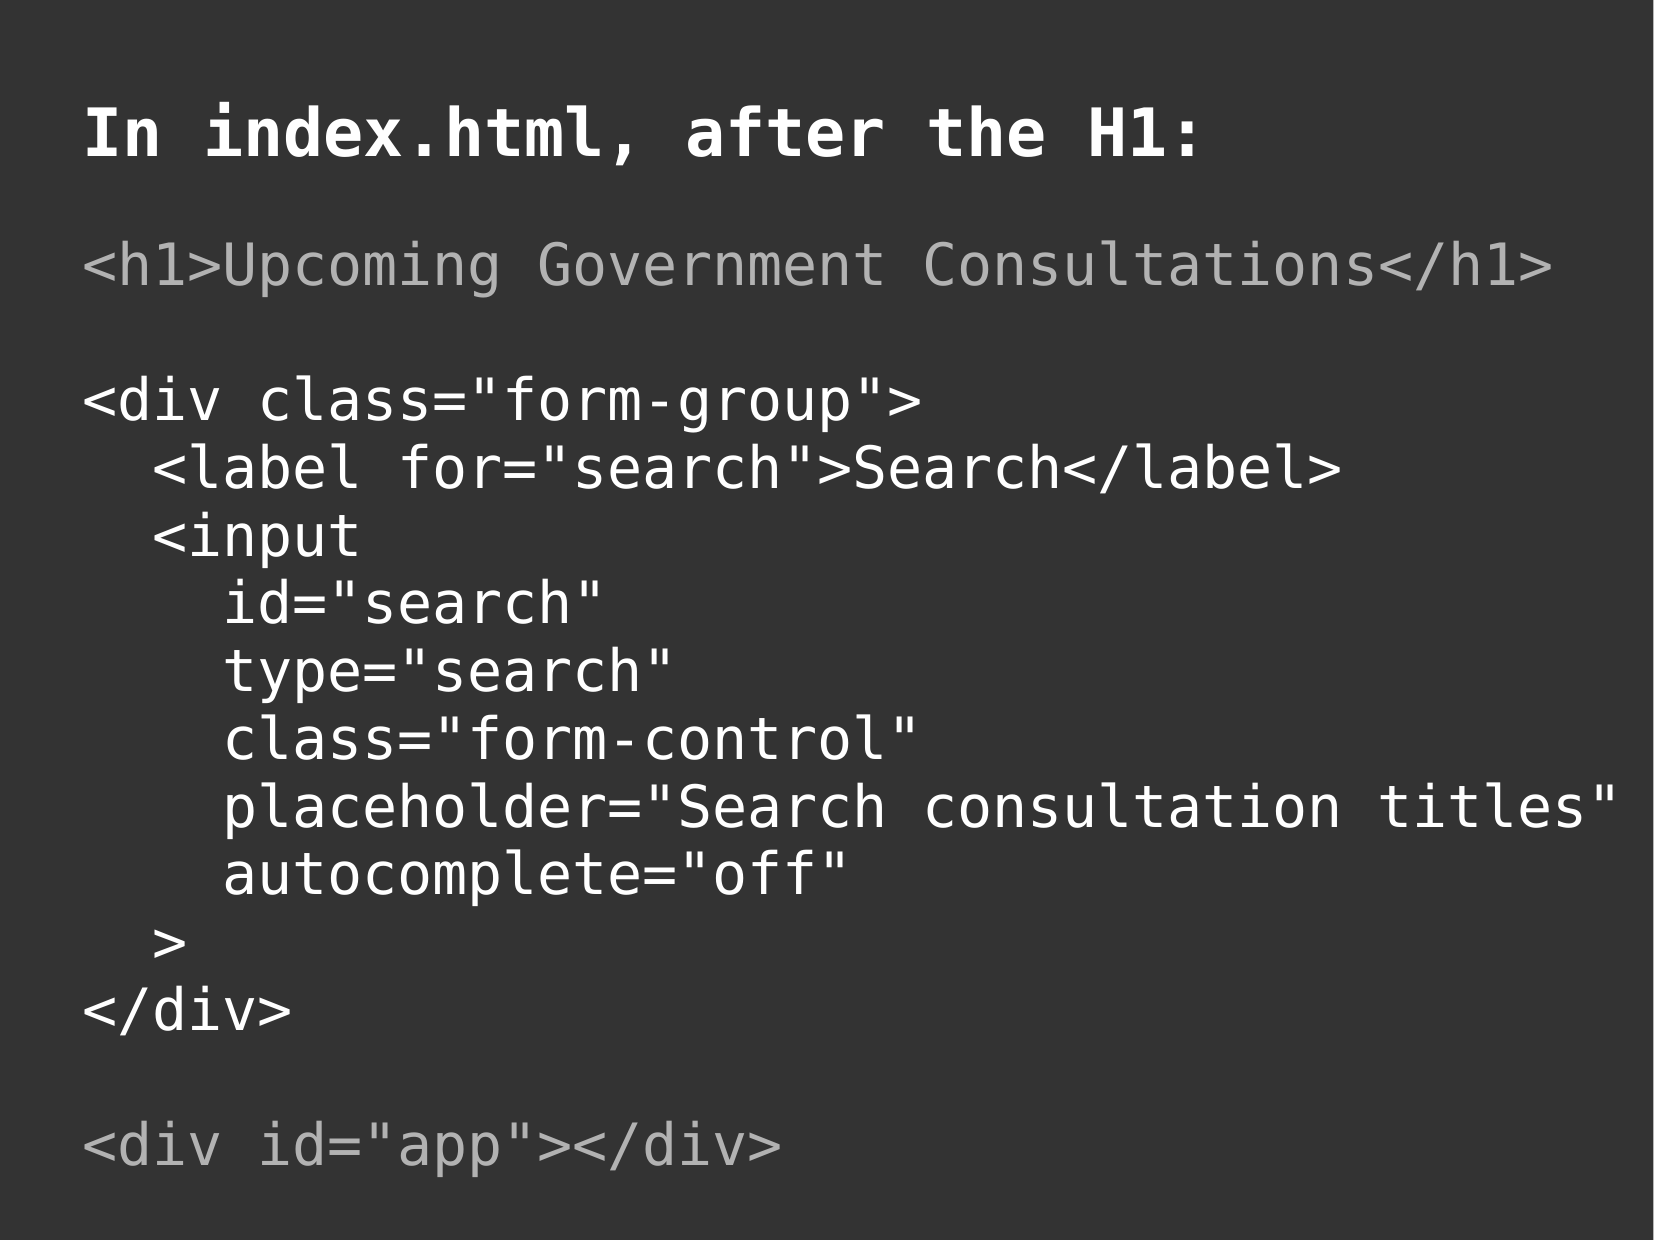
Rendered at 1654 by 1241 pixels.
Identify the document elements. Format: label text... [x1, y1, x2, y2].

list In index.html, after the H1: <h1>Upcoming Government Consultations</h1> <div class="form-group"> <label for="search">Search</label> <input id="search" type="search" class="form-control" placeholder="Search consultation titles" autocomplete="off" > </div> <div id="app"></div> [82, 94, 1630, 1182]
